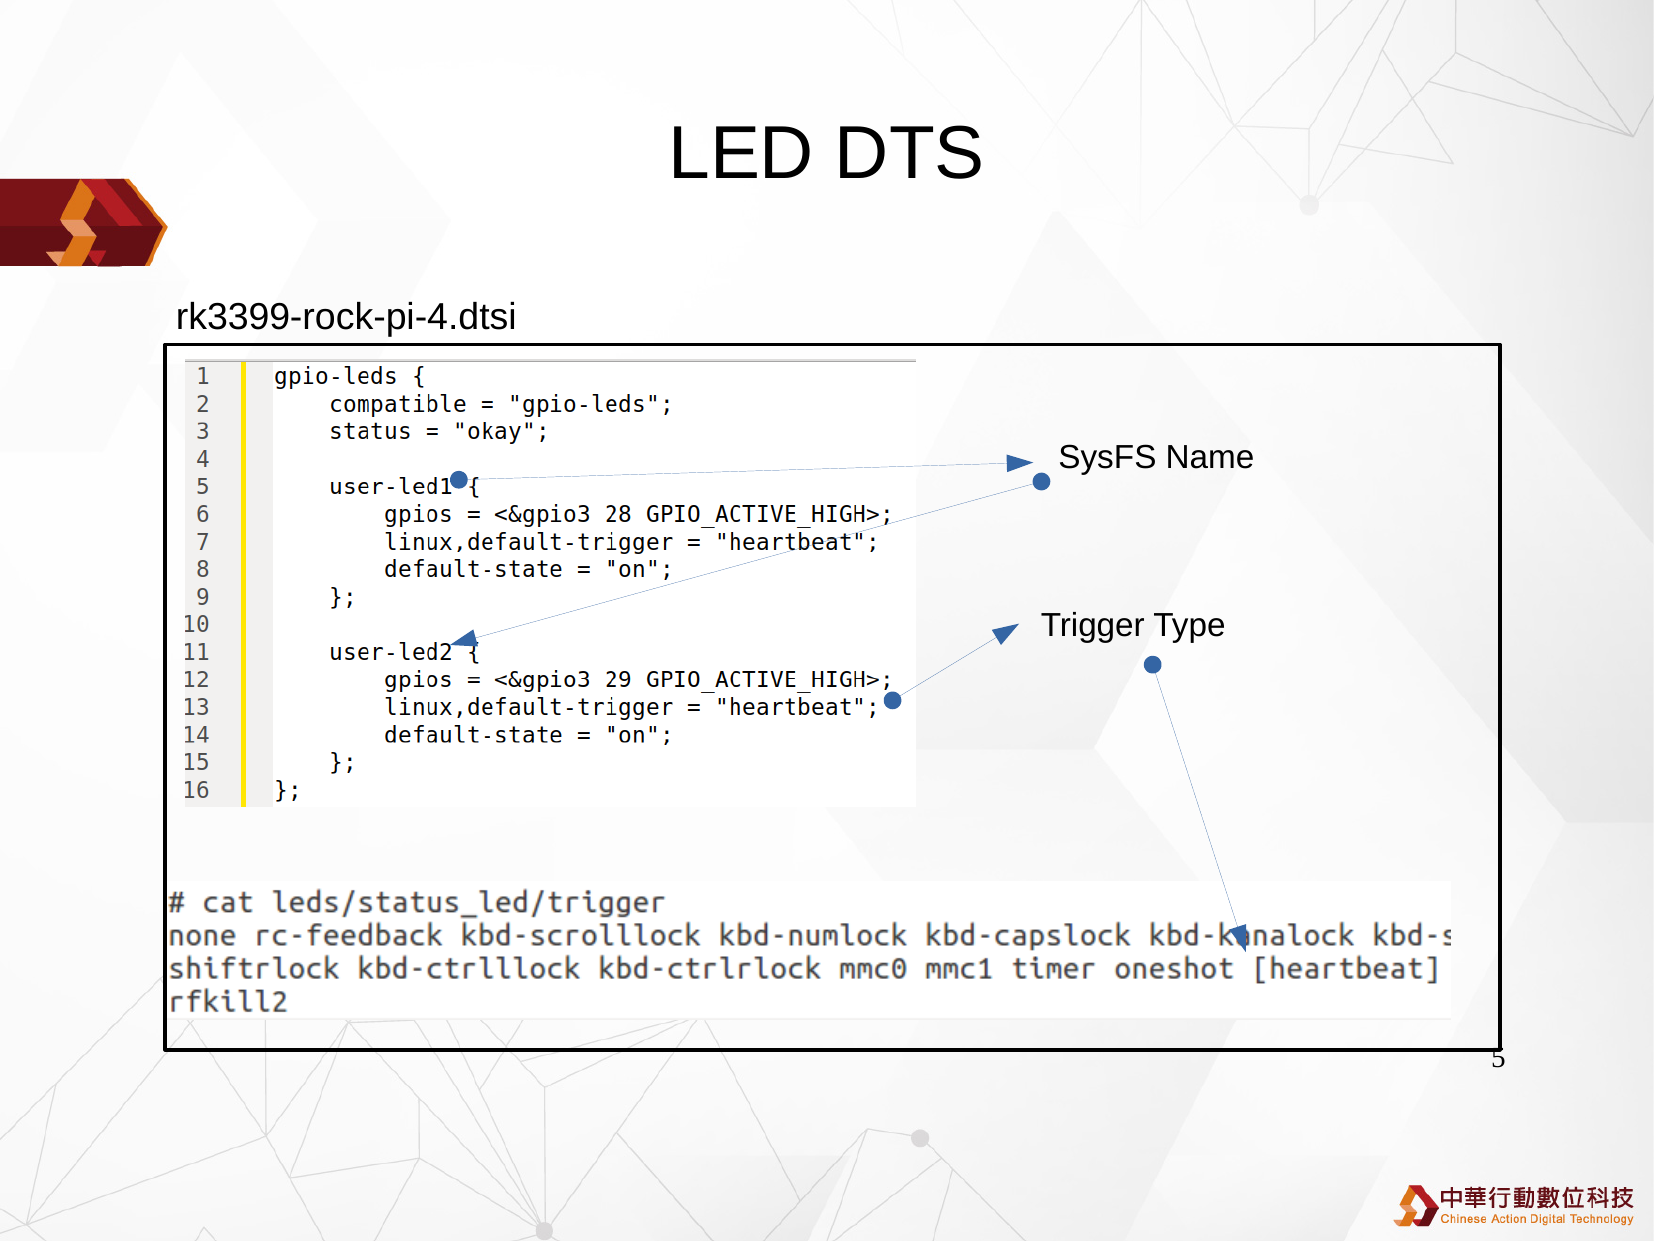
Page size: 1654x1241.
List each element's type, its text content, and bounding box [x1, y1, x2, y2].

picture [0, 0, 1654, 1241]
text_box Trigger Type [1026, 599, 1276, 657]
title LED DTS [82, 49, 1571, 257]
text_box rk3399-rock-pi-4.dtsi [161, 288, 676, 346]
text_box SysFS Name [1043, 430, 1301, 501]
